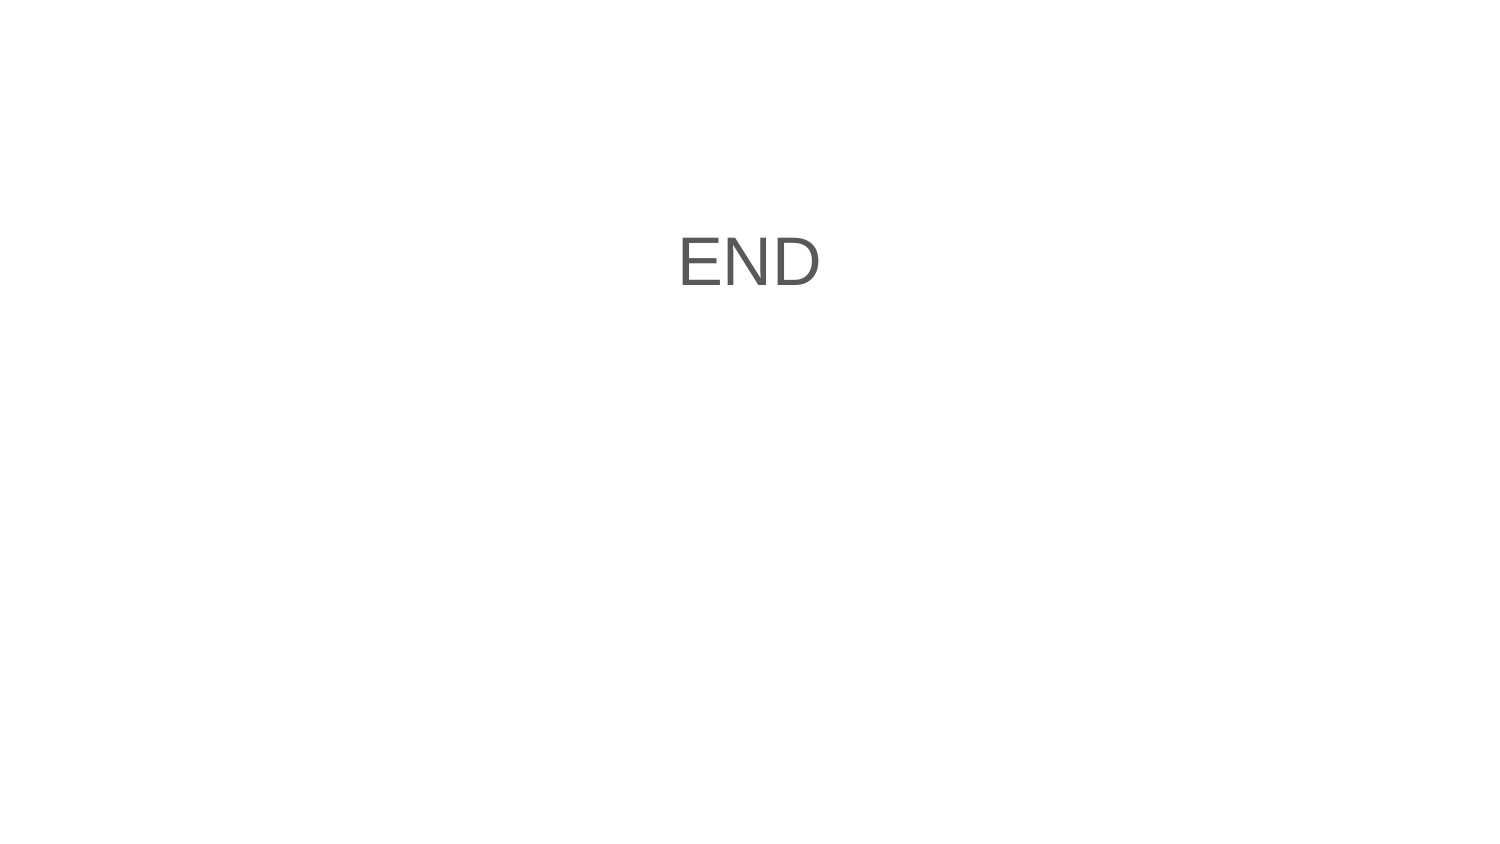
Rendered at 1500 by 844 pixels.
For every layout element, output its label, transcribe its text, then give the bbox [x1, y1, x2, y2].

list END [51, 189, 1449, 750]
